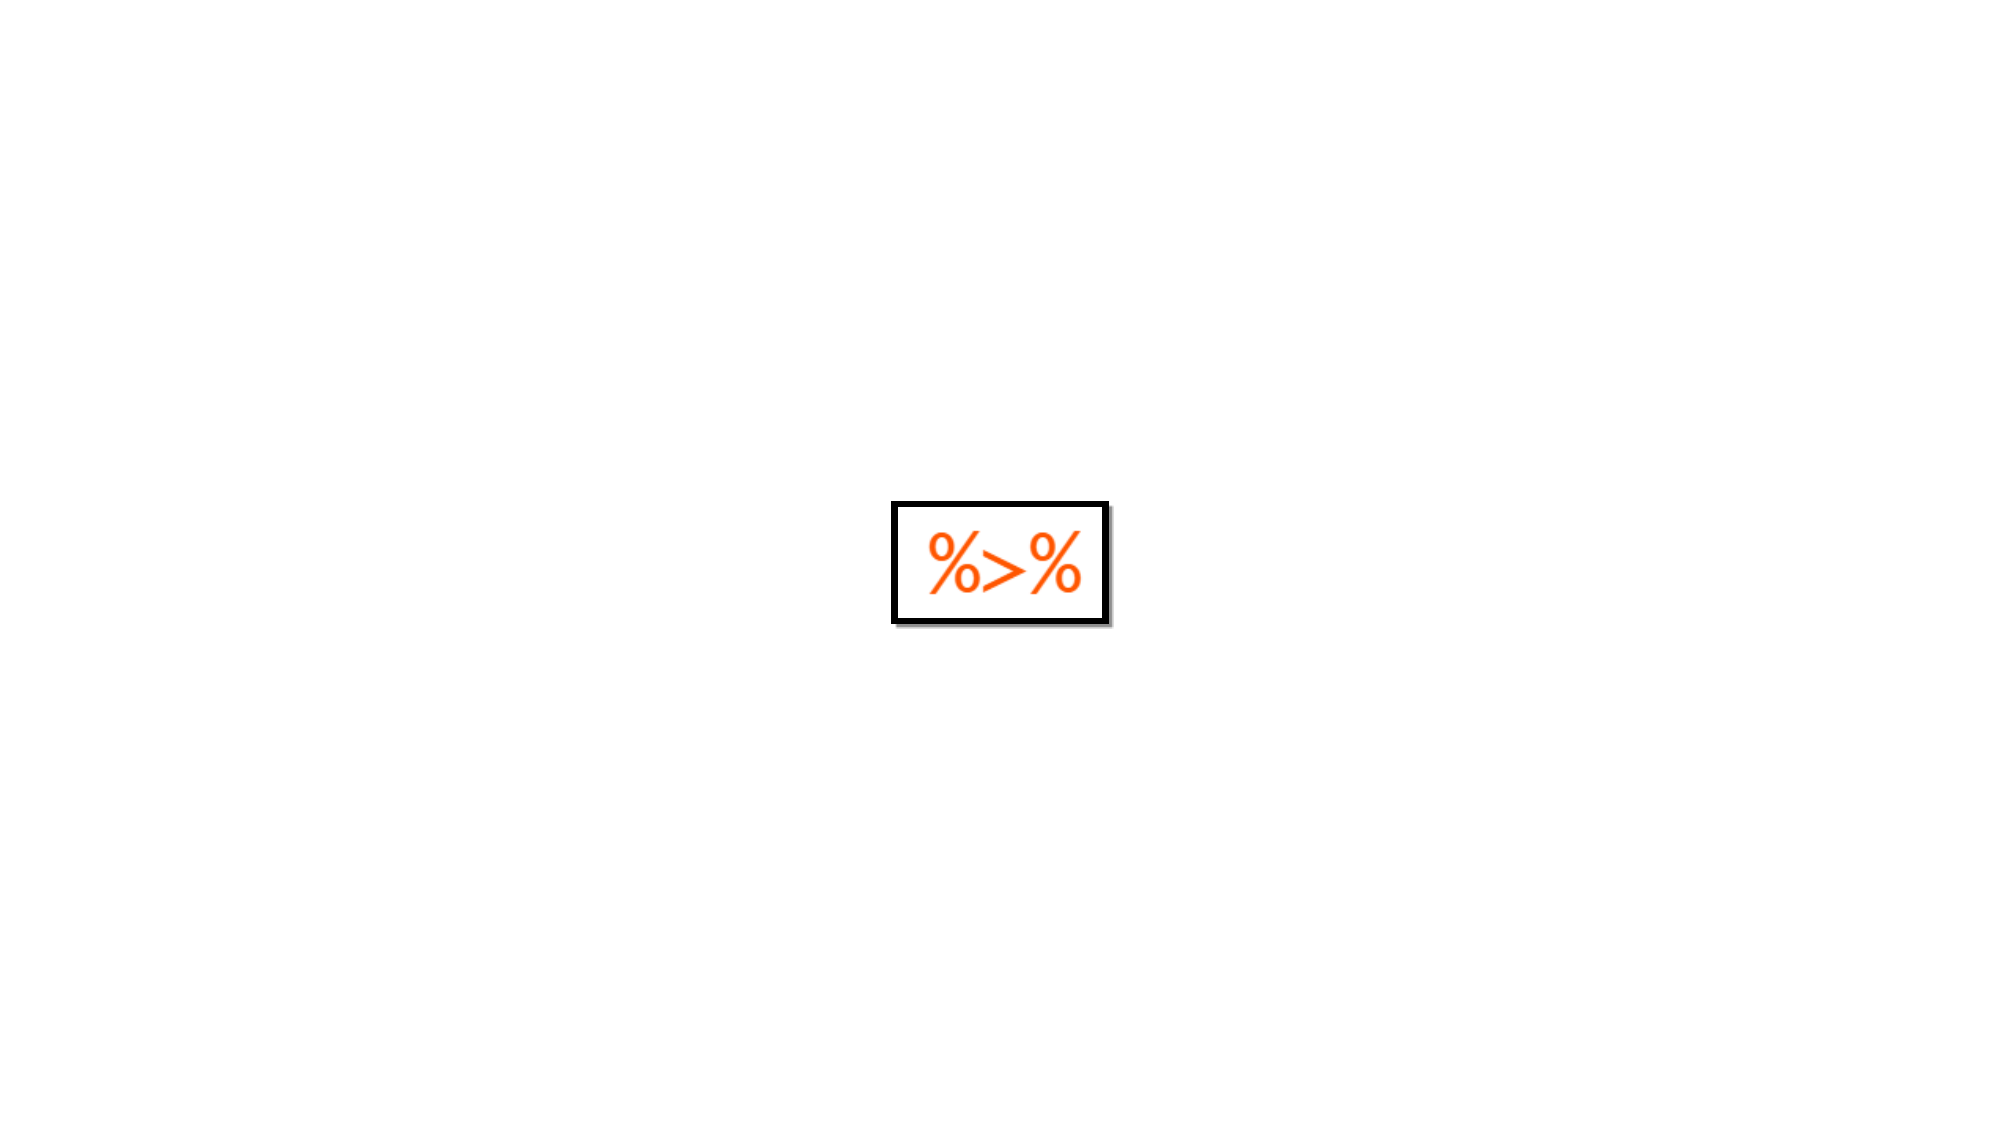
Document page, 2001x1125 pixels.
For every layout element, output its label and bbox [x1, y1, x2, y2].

picture [897, 507, 1103, 619]
